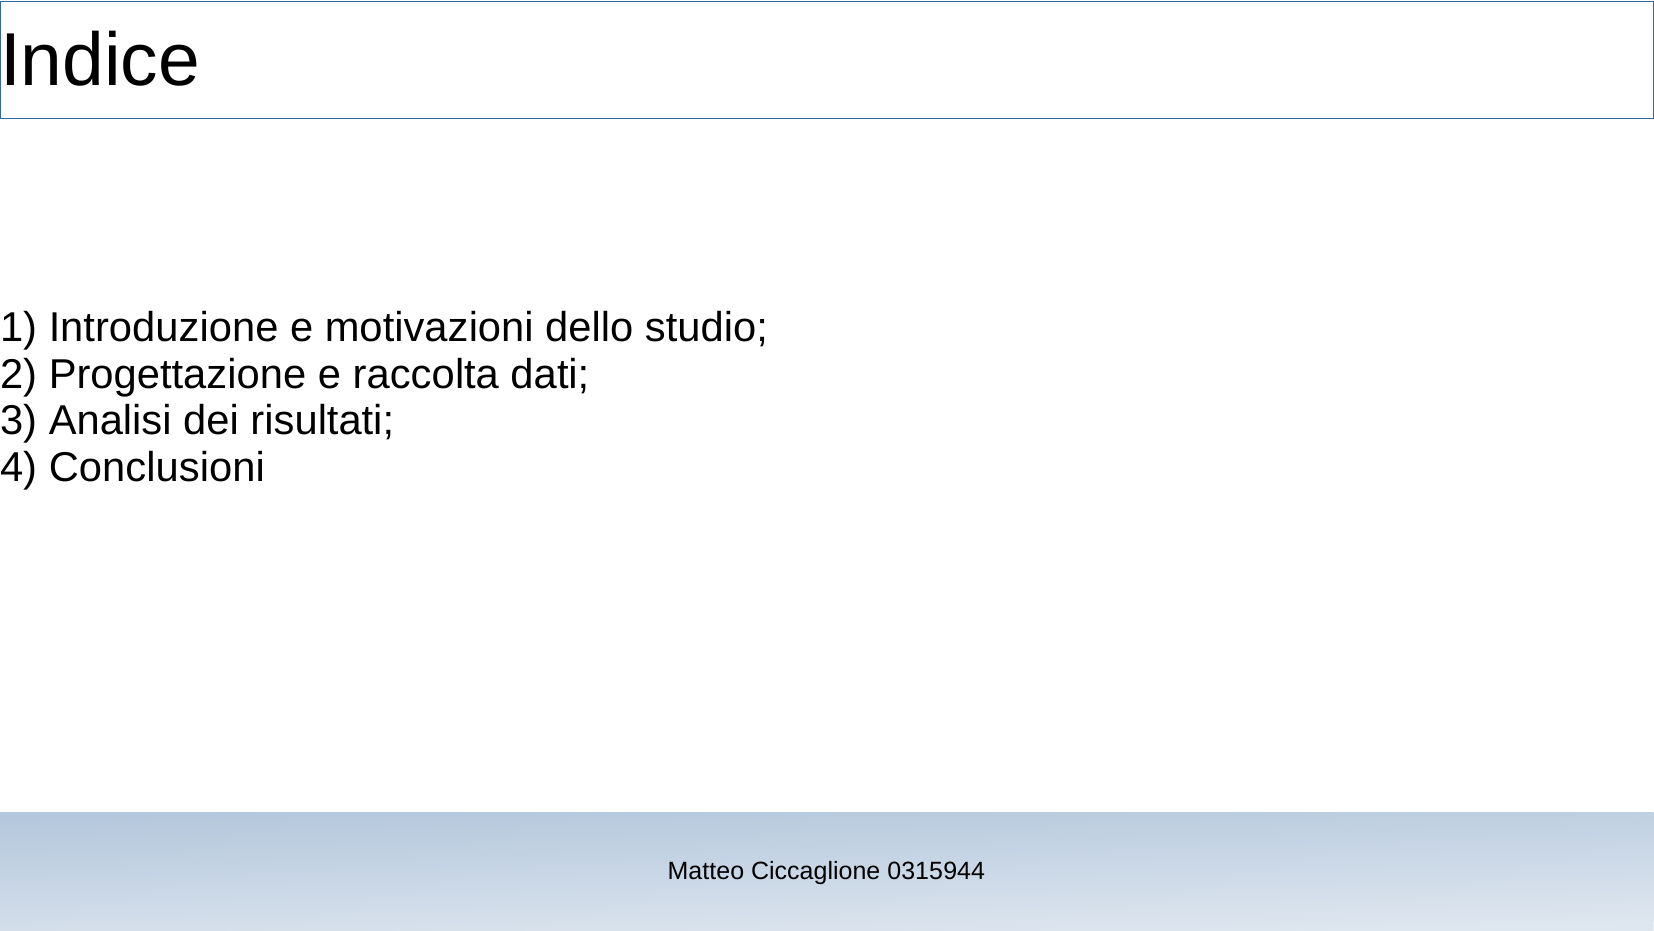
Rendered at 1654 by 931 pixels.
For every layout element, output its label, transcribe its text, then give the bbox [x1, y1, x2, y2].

title Indice [0, 1, 1654, 119]
subtitle Introduzione e motivazioni dello studio; Progettazione e raccolta dati; Analisi dei risultati; Conclusioni [0, 119, 1654, 812]
title Matteo Ciccaglione 0315944 [0, 812, 1654, 931]
